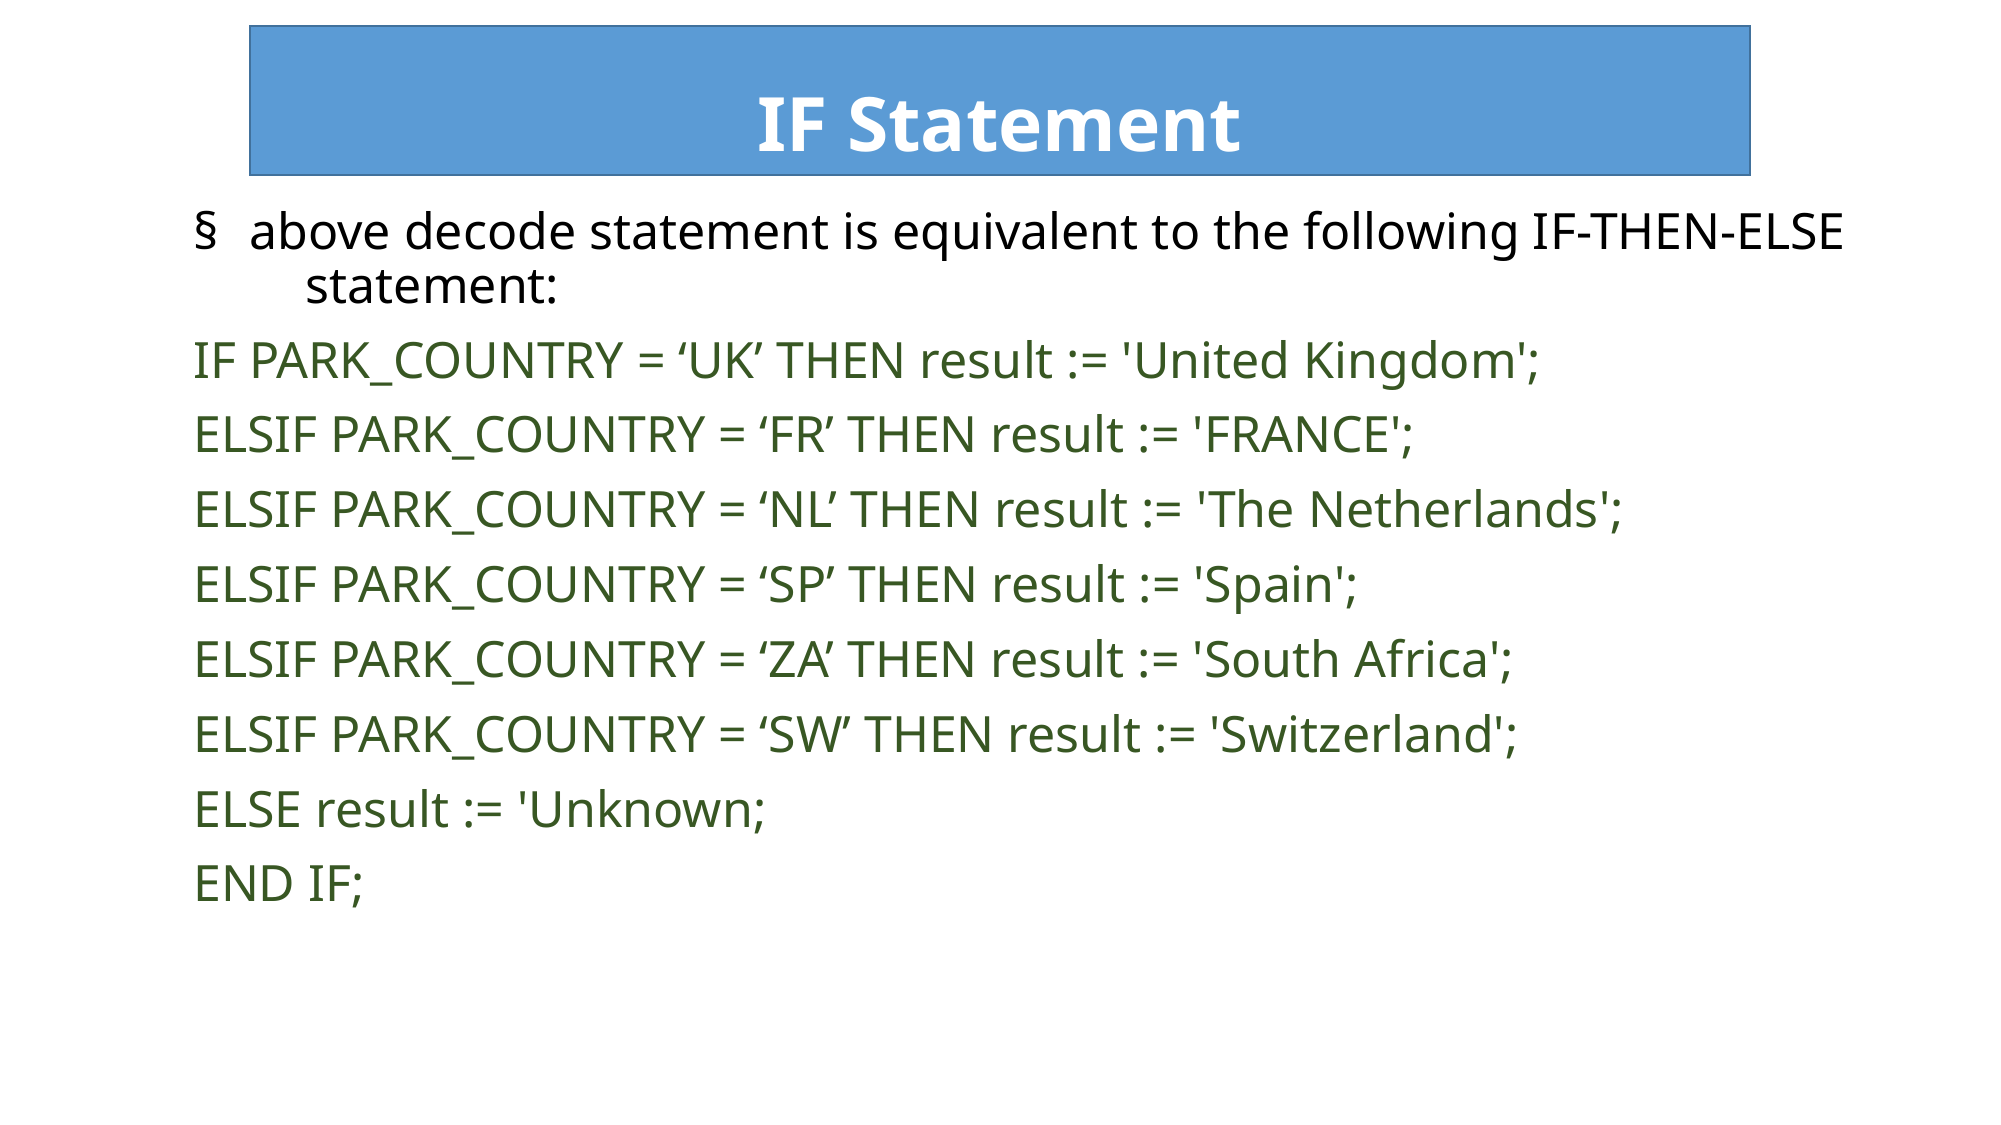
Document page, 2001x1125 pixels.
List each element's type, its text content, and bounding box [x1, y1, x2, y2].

title IF Statement [249, 26, 1750, 176]
subtitle above decode statement is equivalent to the following IF-THEN-ELSE statement: IF PARK_COUNTRY = ‘UK’ THEN result := 'United Kingdom'; ELSIF PARK_COUNTRY = ‘FR’ THEN result := 'FRANCE'; ELSIF PARK_COUNTRY = ‘NL’ THEN result := 'The Netherlands'; ELSIF PARK_COUNTRY = ‘SP’ THEN result := 'Spain'; ELSIF PARK_COUNTRY = ‘ZA’ THEN result := 'South Africa'; ELSIF PARK_COUNTRY = ‘SW’ THEN result := 'Switzerland'; ELSE result := 'Unknown; END IF; [178, 198, 1898, 1051]
